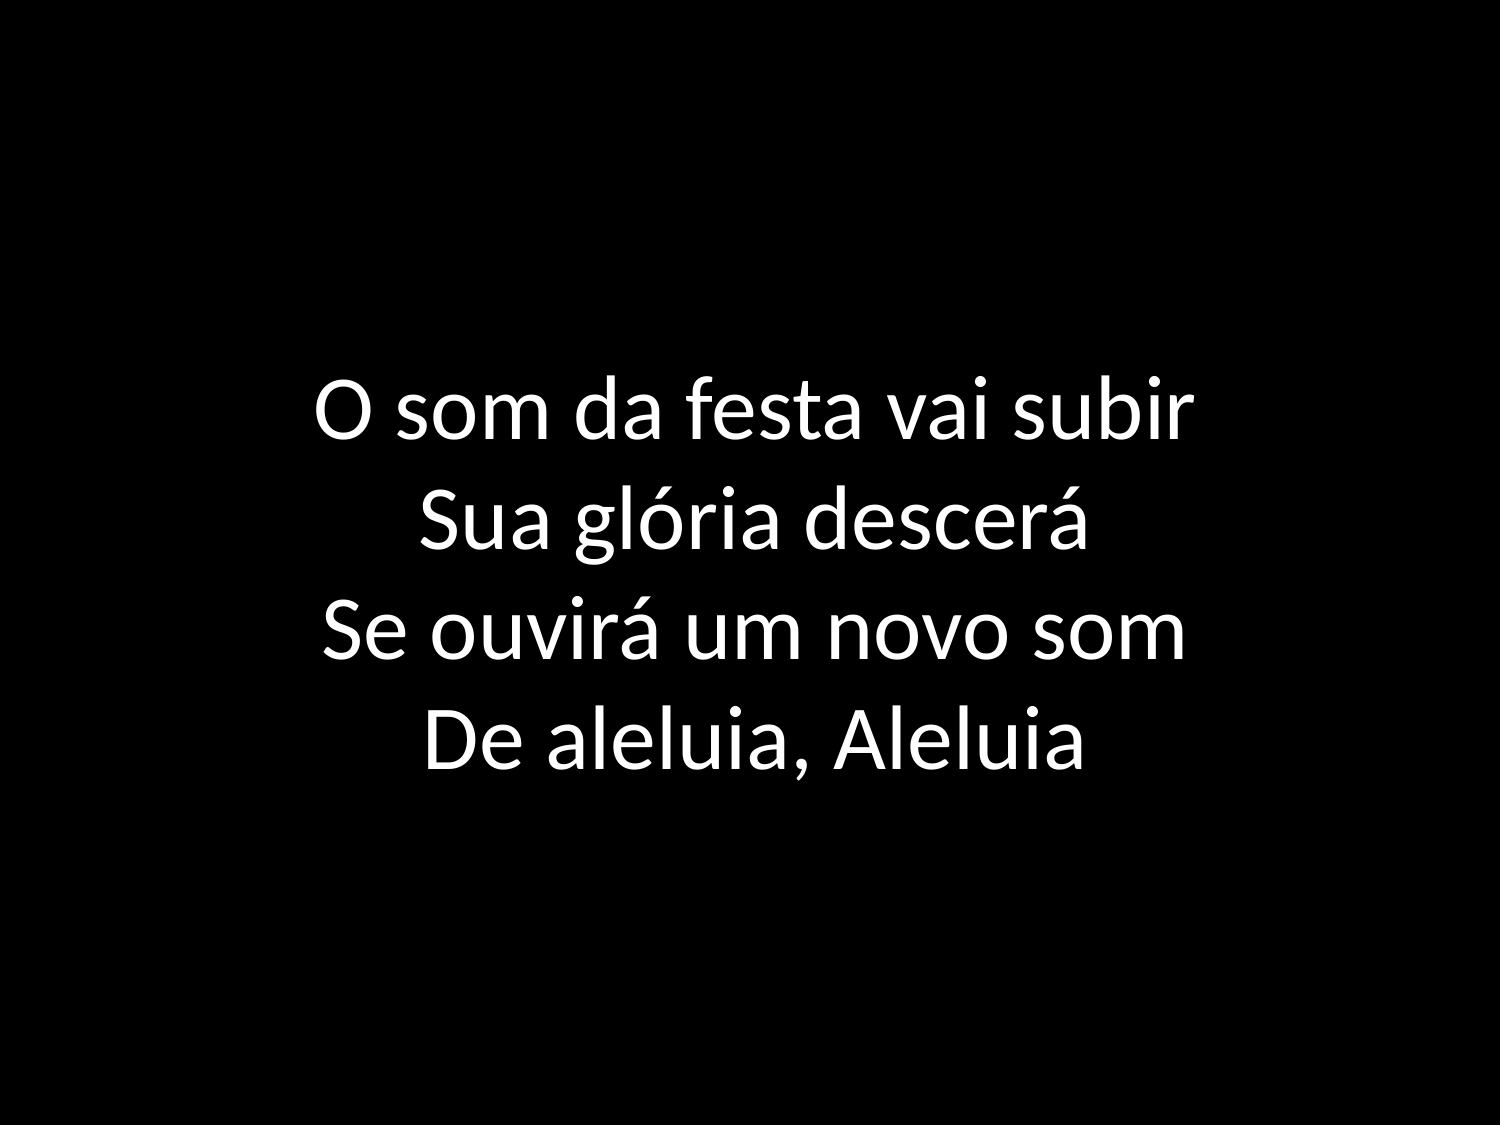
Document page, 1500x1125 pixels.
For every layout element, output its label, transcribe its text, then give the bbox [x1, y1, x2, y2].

title O som da festa vai subir Sua glória descerá Se ouvirá um novo som De aleluia, Aleluia [58, 45, 1454, 1090]
